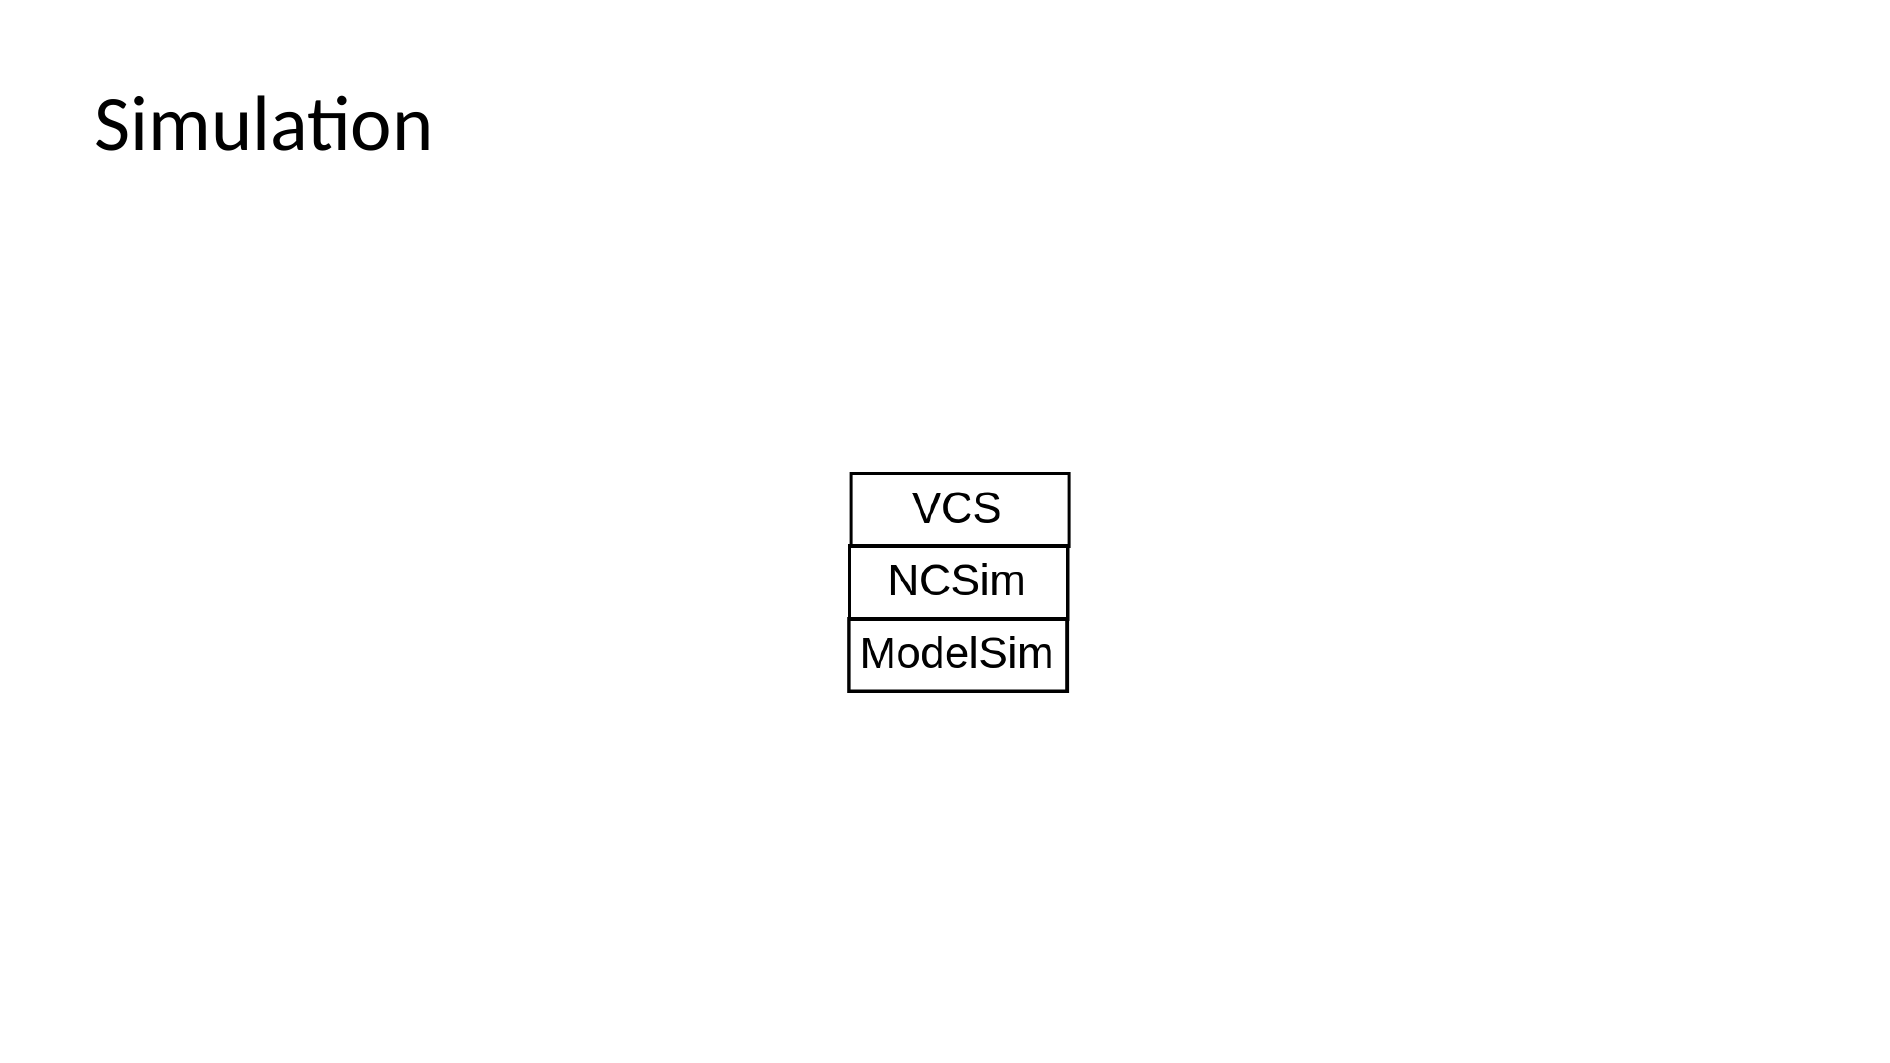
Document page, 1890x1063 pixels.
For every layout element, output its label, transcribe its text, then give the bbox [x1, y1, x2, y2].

picture [811, 435, 1109, 729]
title Simulation [94, 42, 1796, 220]
